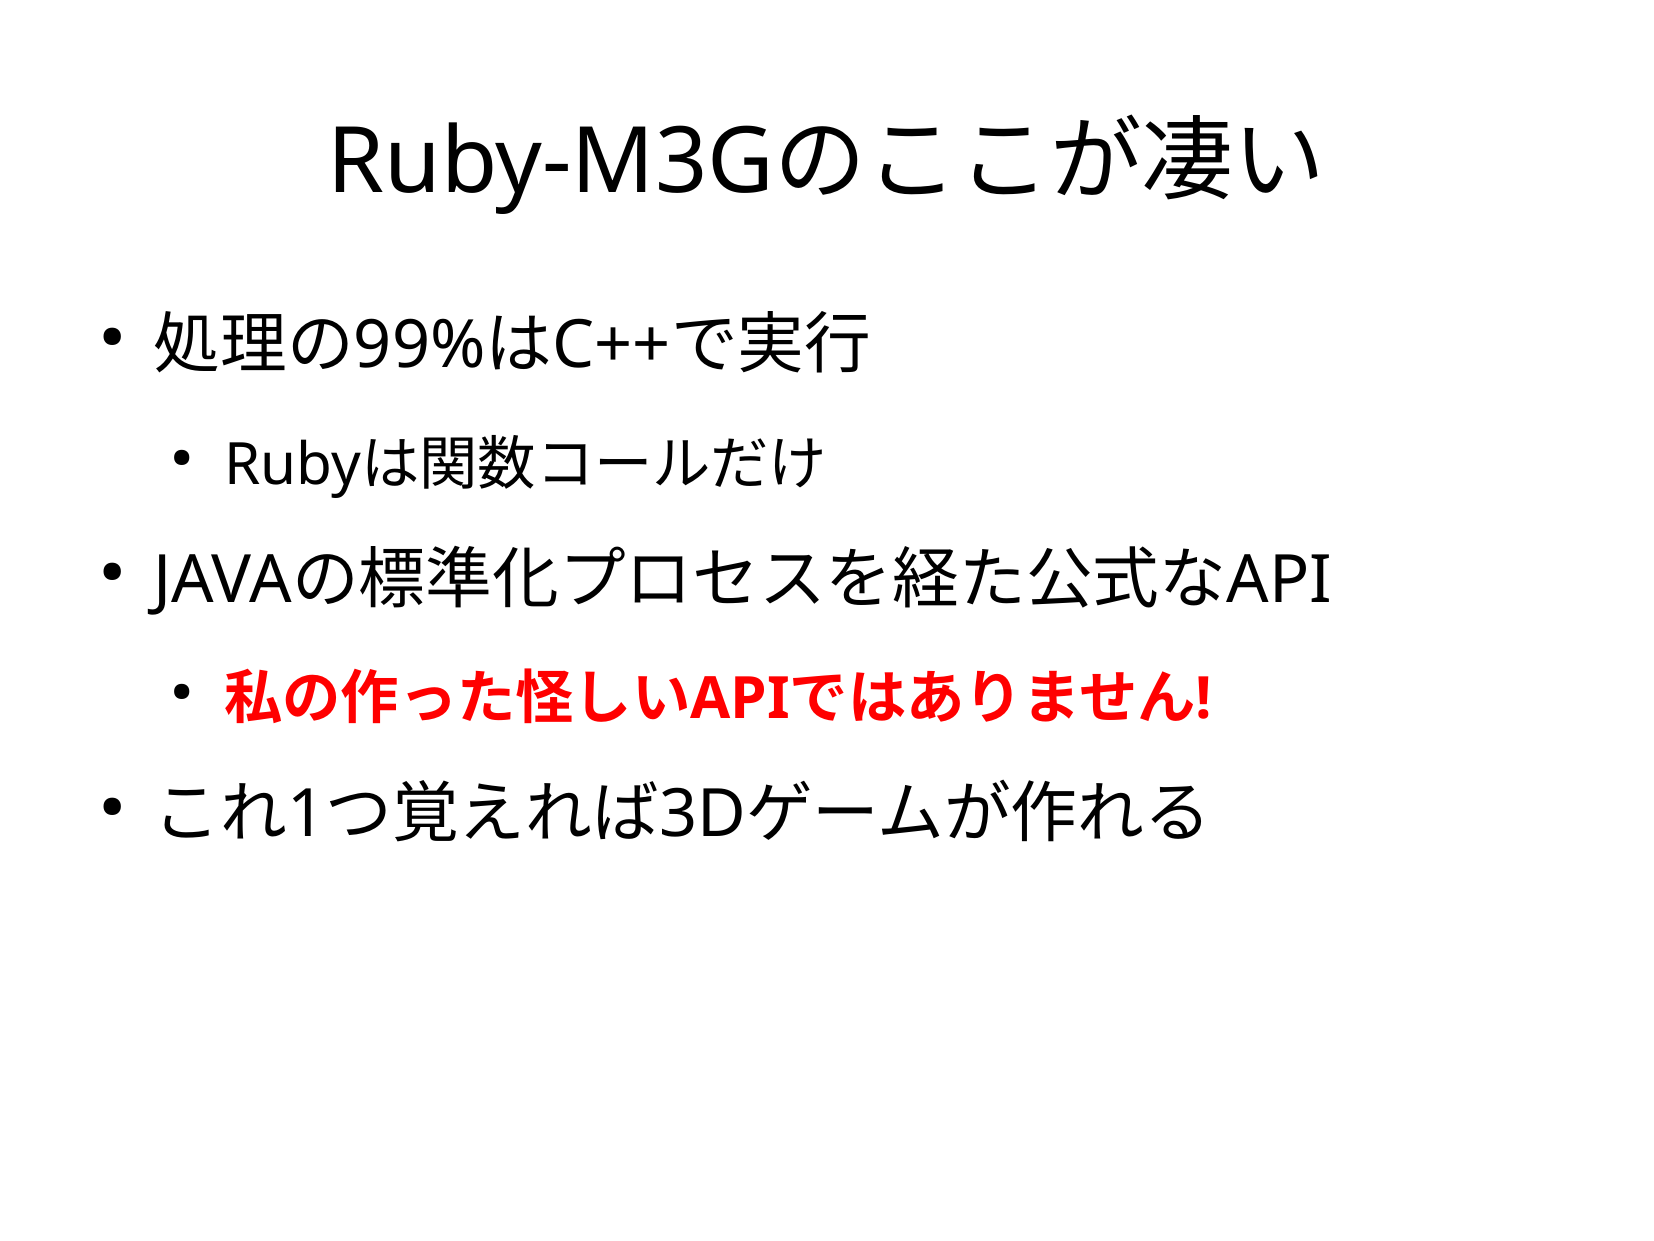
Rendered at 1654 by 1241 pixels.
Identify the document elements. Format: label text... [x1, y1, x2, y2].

list 処理の99%はC++で実行 Rubyは関数コールだけ JAVAの標準化プロセスを経た公式なAPI 私の作った怪しいAPIではありません! これ1つ覚えれば3Dゲームが作れる [82, 290, 1571, 1109]
title Ruby-M3Gのここが凄い [82, 56, 1571, 250]
